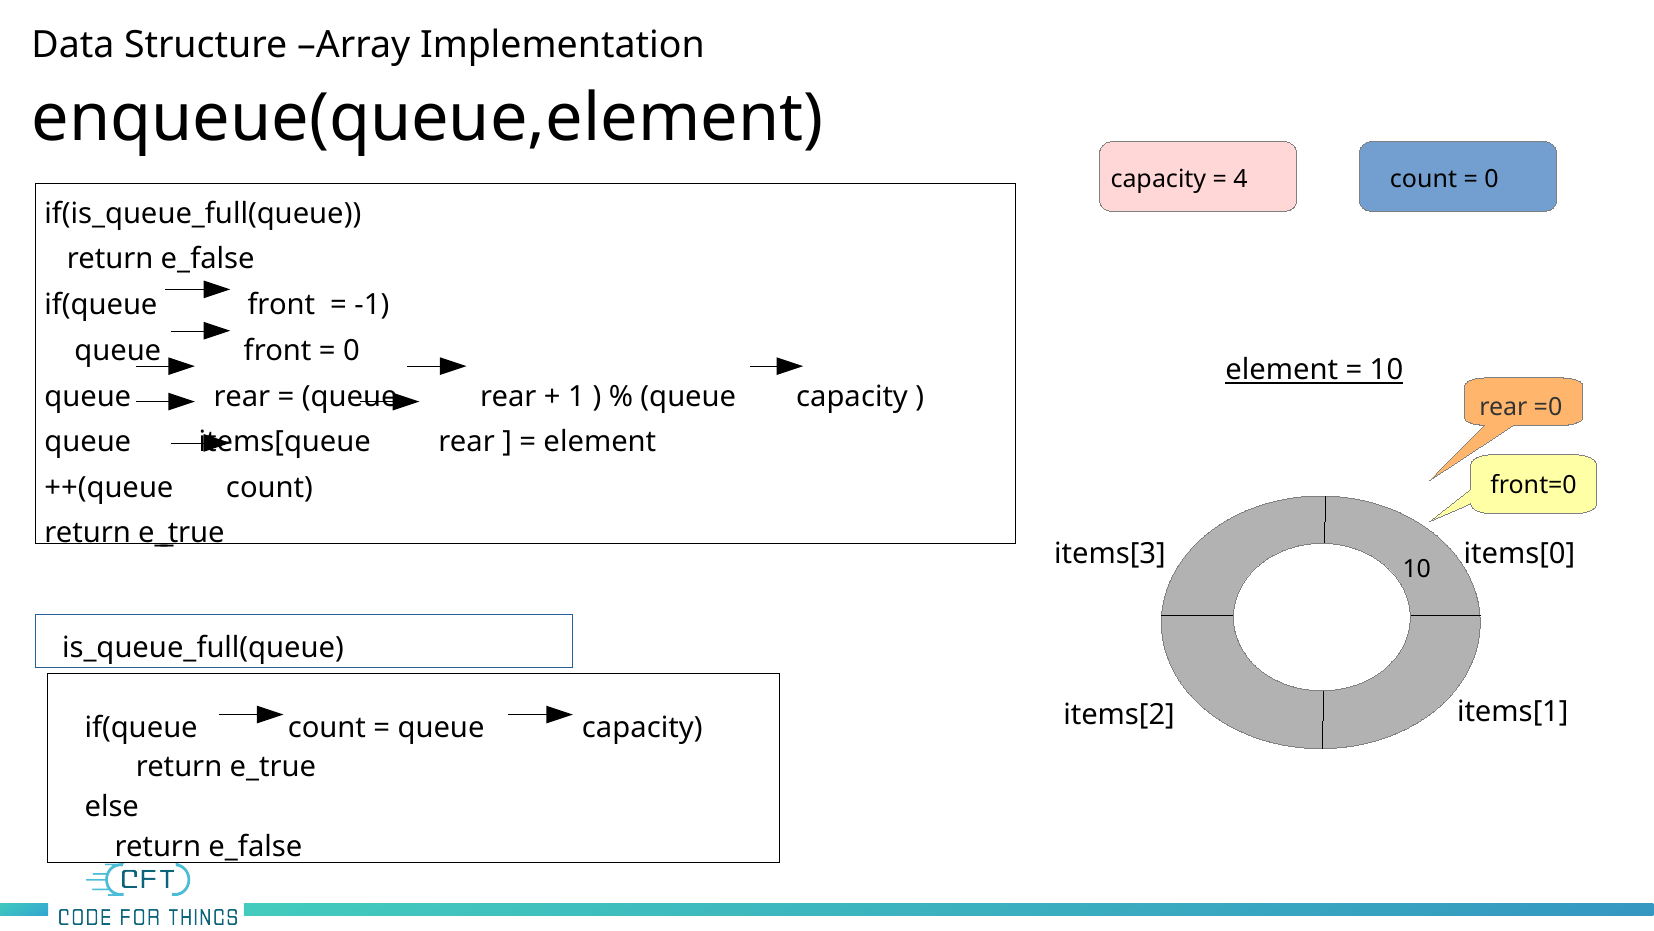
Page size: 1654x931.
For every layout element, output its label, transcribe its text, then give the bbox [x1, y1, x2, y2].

picture [59, 863, 237, 925]
text_box [1099, 141, 1297, 153]
text_box count = 0 [1349, 153, 1571, 206]
text_box [252, 848, 259, 854]
text_box items[1] [1442, 682, 1609, 732]
text_box [47, 673, 780, 863]
text_box is_queue_full(queue) if(queue count = queue capacity) return e_true else return e_false [47, 619, 733, 840]
text_box items[0] [1448, 524, 1609, 574]
text_box items[3] [1039, 524, 1208, 574]
text_box [1101, 206, 1295, 212]
text_box element = 10 [1210, 340, 1442, 390]
text_box [130, 842, 138, 847]
text_box rear =0 [1464, 381, 1591, 426]
text_box [1359, 141, 1557, 153]
title Data Structure –Array Implementation enqueue(queue,element) [31, 12, 1535, 166]
text_box [1468, 377, 1579, 381]
text_box [1429, 426, 1513, 481]
text_box [158, 840, 166, 854]
text_box [1361, 206, 1555, 212]
text_box [1161, 496, 1481, 749]
text_box [35, 520, 1016, 544]
text_box [289, 842, 297, 847]
text_box items[2] [1048, 685, 1208, 735]
text_box if(is_queue_full(queue)) return e_false if(queue front = -1) queue front = 0 queue rear = (queue rear + 1 ) % (queue capacity ) queue items[queue rear ] = element ++(queue count) return e_true [29, 184, 1046, 520]
text_box [212, 842, 220, 847]
text_box capacity = 4 [1089, 153, 1312, 206]
text_box 10 [1387, 543, 1450, 588]
text_box front=0 [1429, 454, 1597, 522]
text_box [35, 614, 573, 668]
